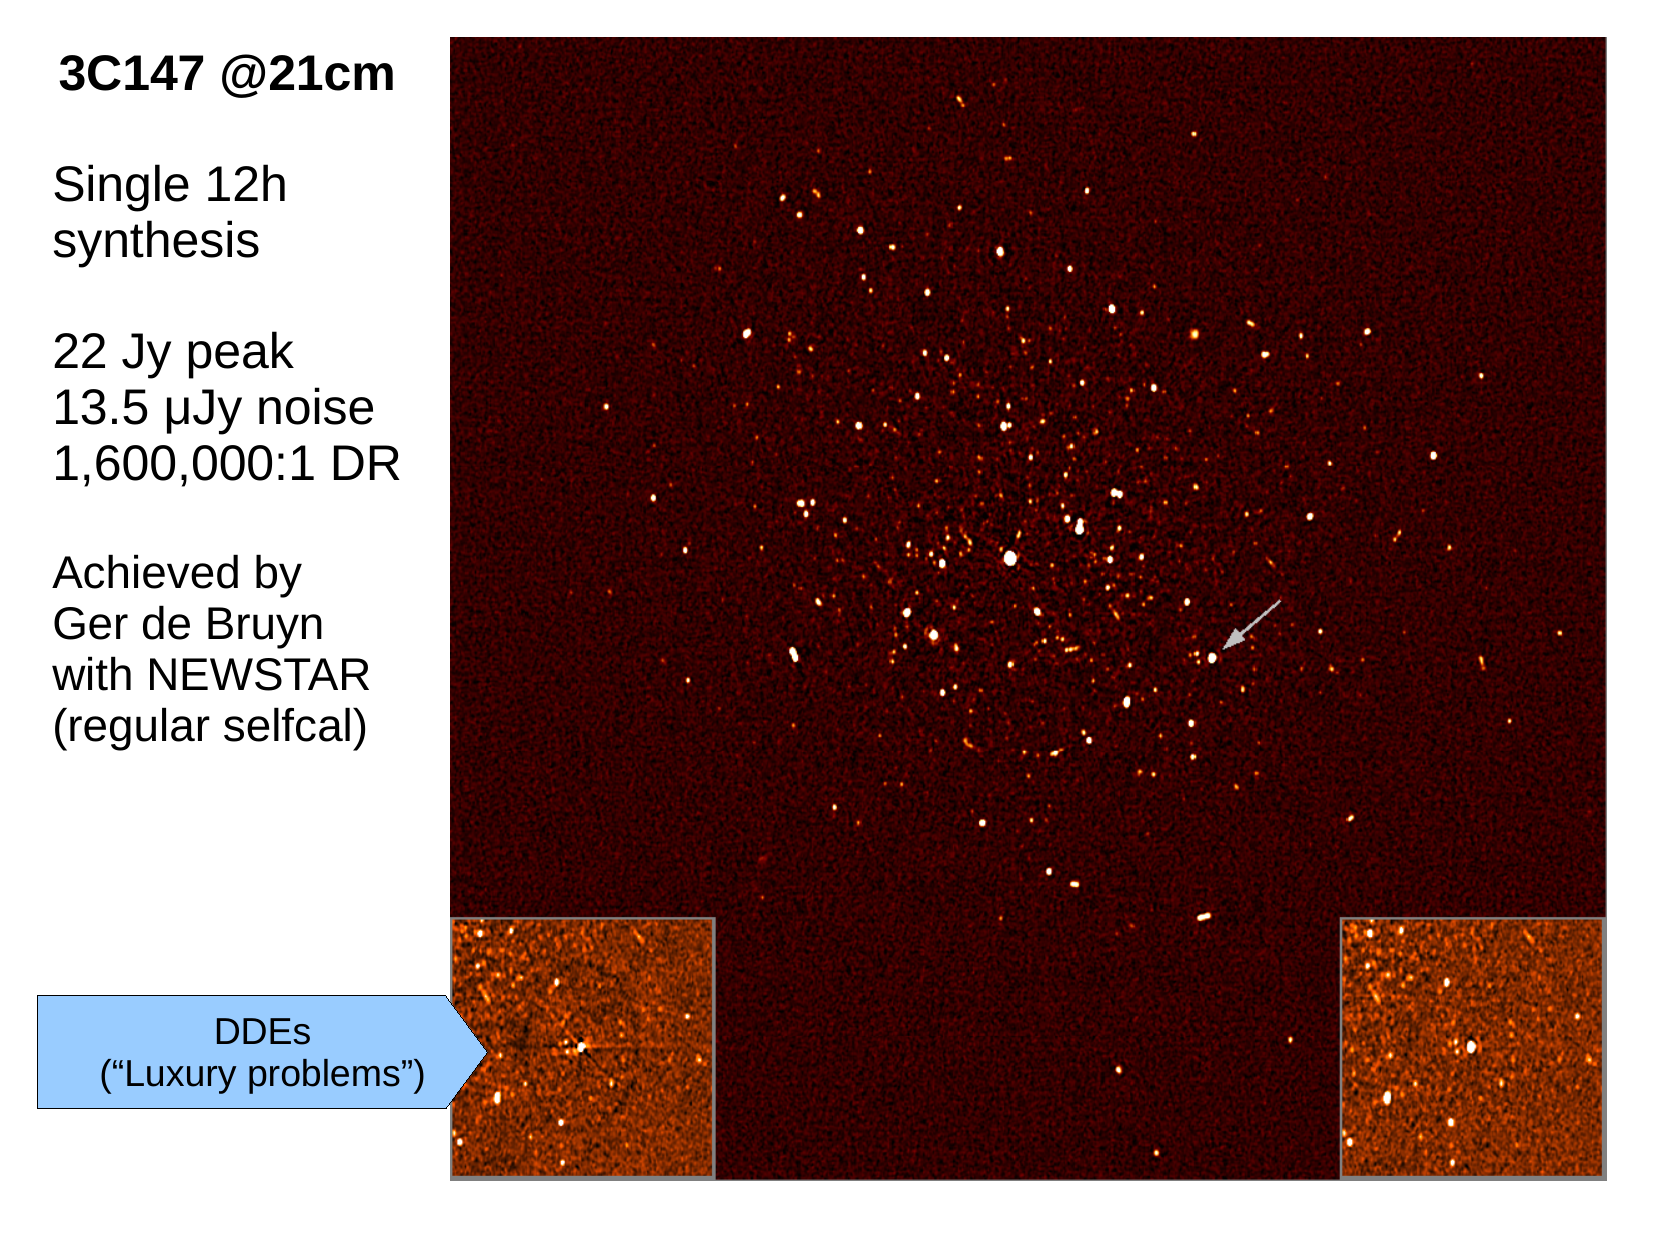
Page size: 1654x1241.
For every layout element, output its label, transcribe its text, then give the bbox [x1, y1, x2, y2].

picture [450, 37, 1607, 1181]
text_box 3C147 @21cm Single 12h synthesis 22 Jy peak 13.5 μJy noise 1,600,000:1 DR Achieved by Ger de Bruyn with NEWSTAR (regular selfcal) [37, 37, 432, 863]
text_box DDEs (“Luxury problems”) [37, 995, 488, 1109]
